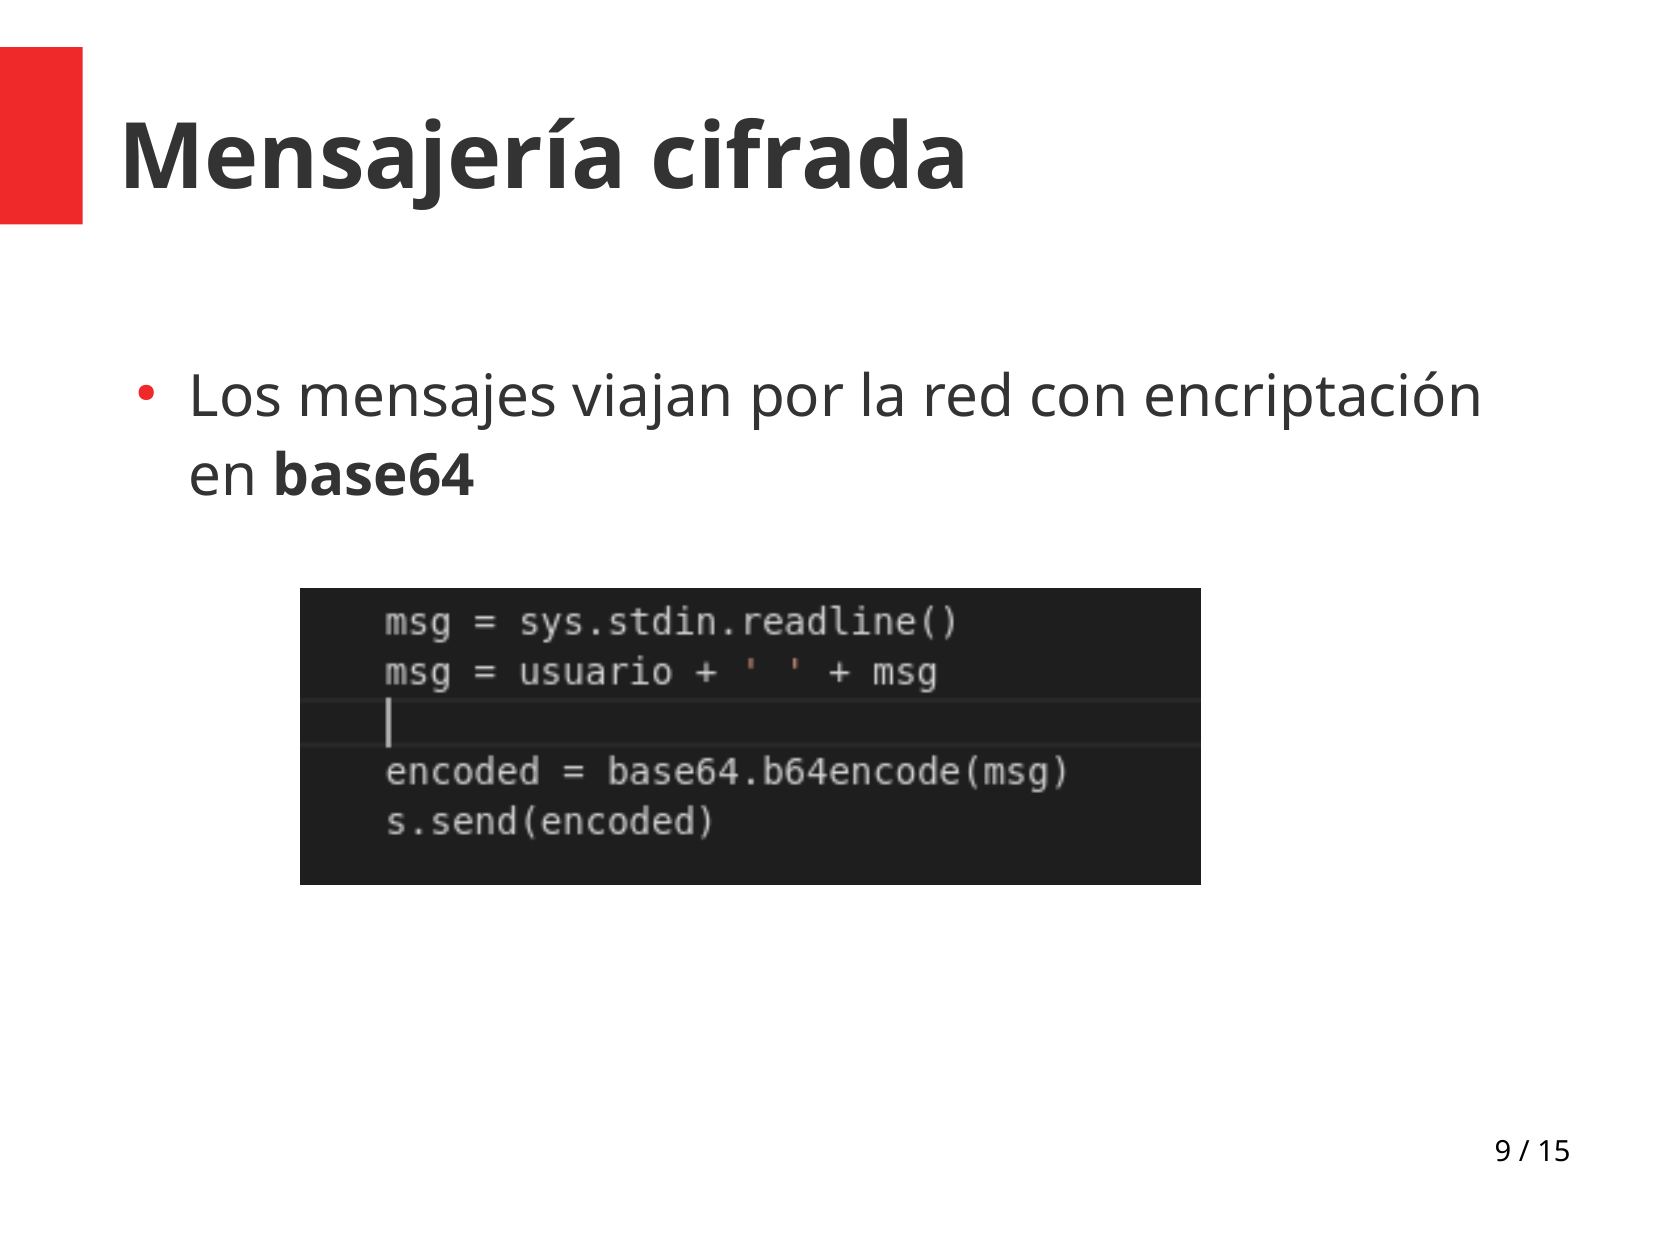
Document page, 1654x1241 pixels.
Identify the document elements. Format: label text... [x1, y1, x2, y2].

picture [300, 588, 1201, 886]
title Mensajería cifrada [118, 49, 1571, 257]
list Los mensajes viajan por la red con encriptación en base64 [118, 354, 1536, 1074]
